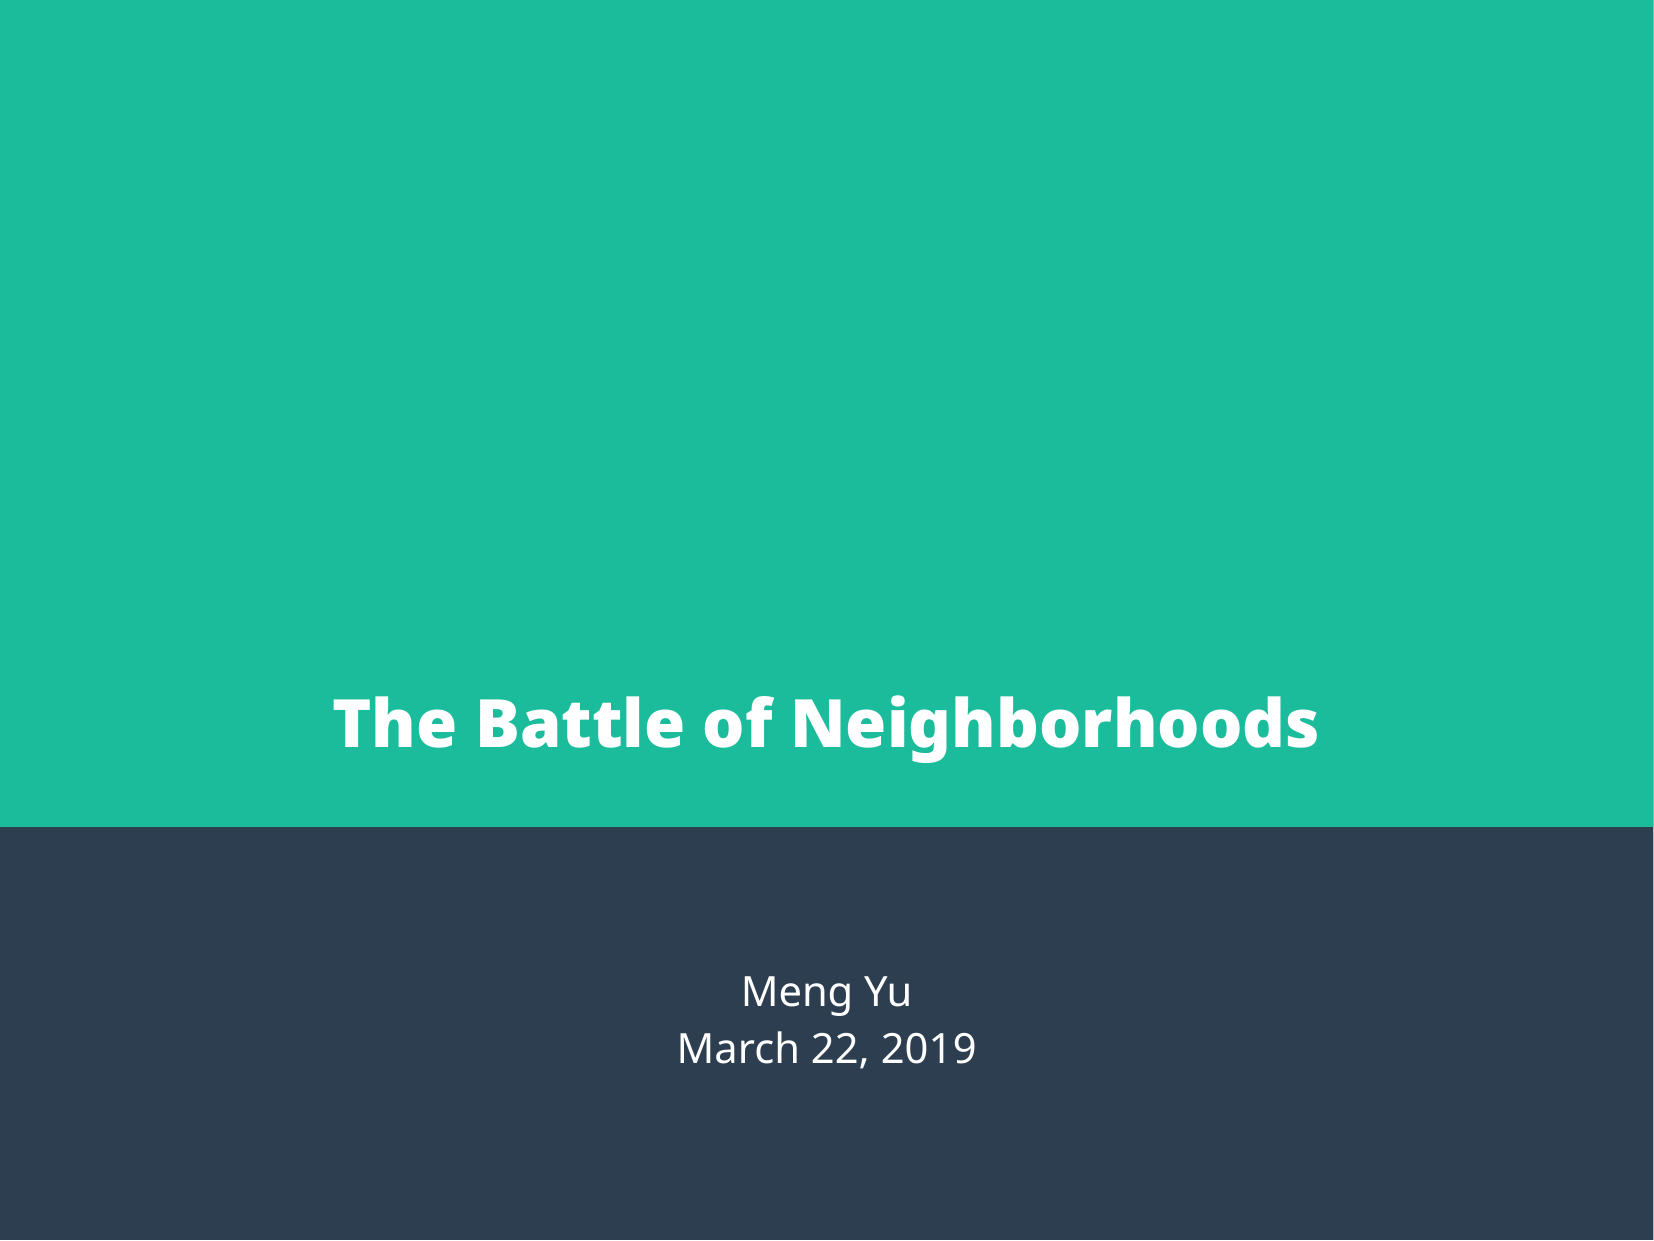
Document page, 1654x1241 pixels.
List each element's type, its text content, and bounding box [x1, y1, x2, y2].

title The Battle of Neighborhoods [59, 620, 1595, 778]
subtitle Meng Yu March 22, 2019 [59, 856, 1595, 1182]
